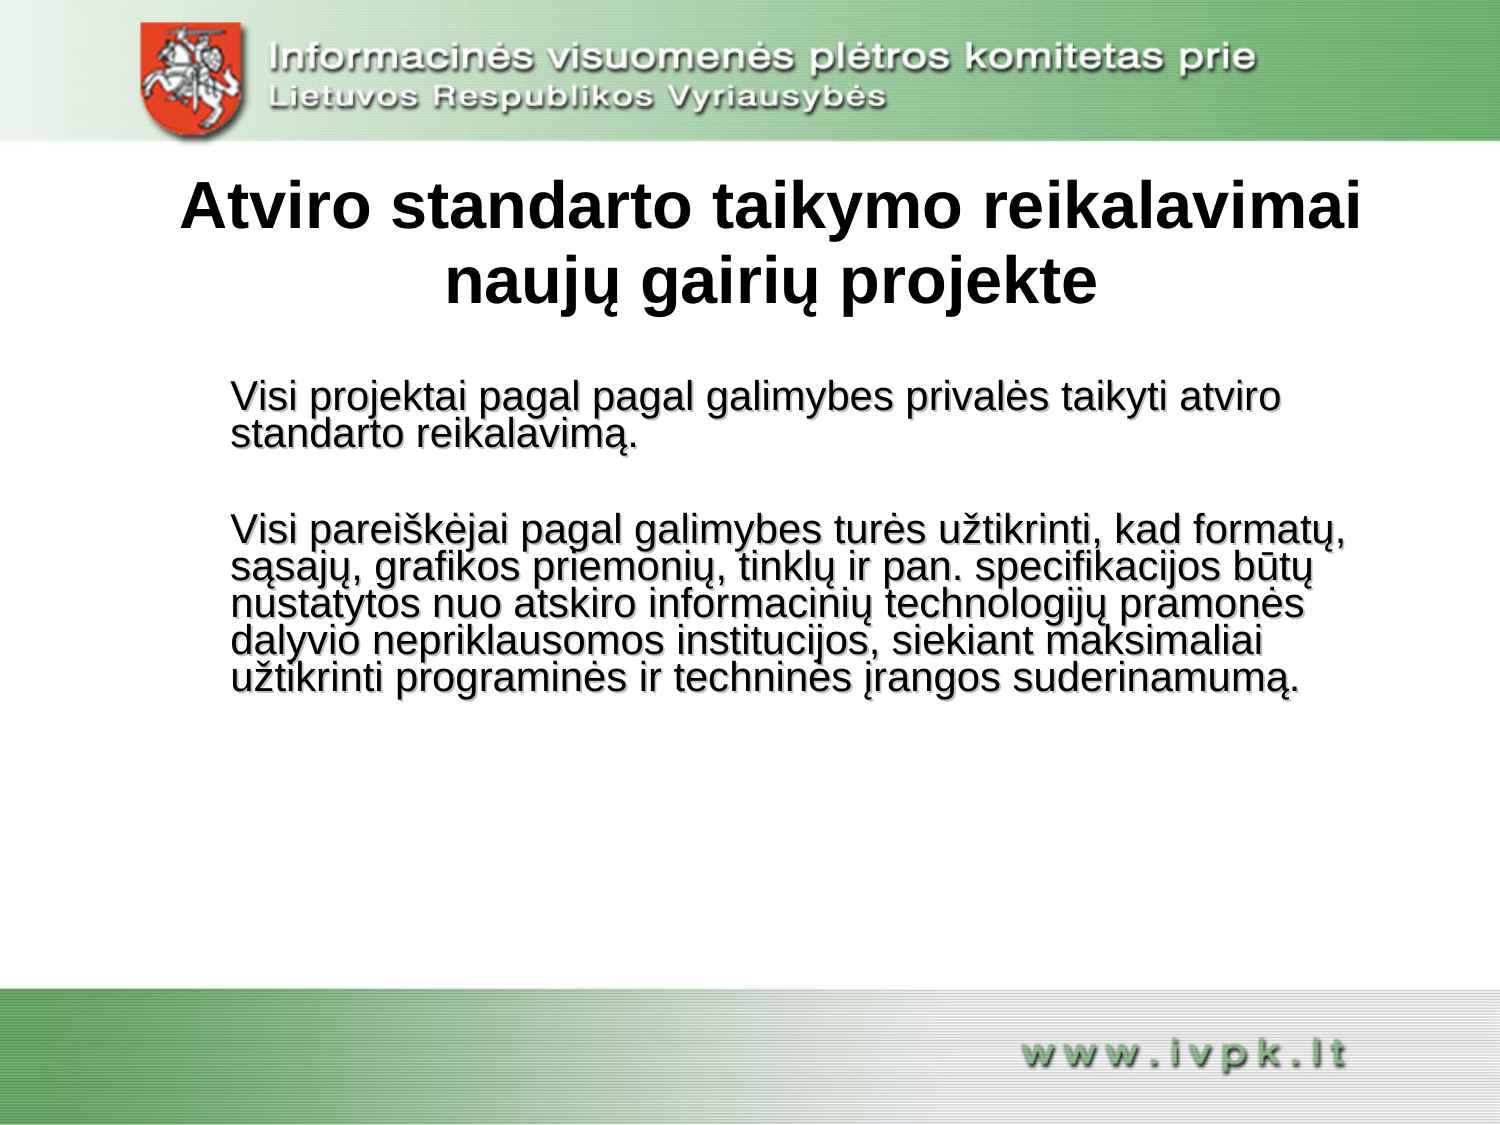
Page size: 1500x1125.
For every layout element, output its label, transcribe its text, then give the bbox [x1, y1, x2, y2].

picture [0, 0, 1500, 1125]
list Visi projektai pagal pagal galimybes privalės taikyti atviro standarto reikalavimą. Visi pareiškėjai pagal galimybes turės užtikrinti, kad formatų, sąsajų, grafikos priemonių, tinklų ir pan. specifikacijos būtų nustatytos nuo atskiro informacinių technologijų pramonės dalyvio nepriklausomos institucijos, siekiant maksimaliai užtikrinti programinės ir techninės įrangos suderinamumą. [159, 373, 1385, 870]
title Atviro standarto taikymo reikalavimai naujų gairių projekte [159, 148, 1385, 337]
